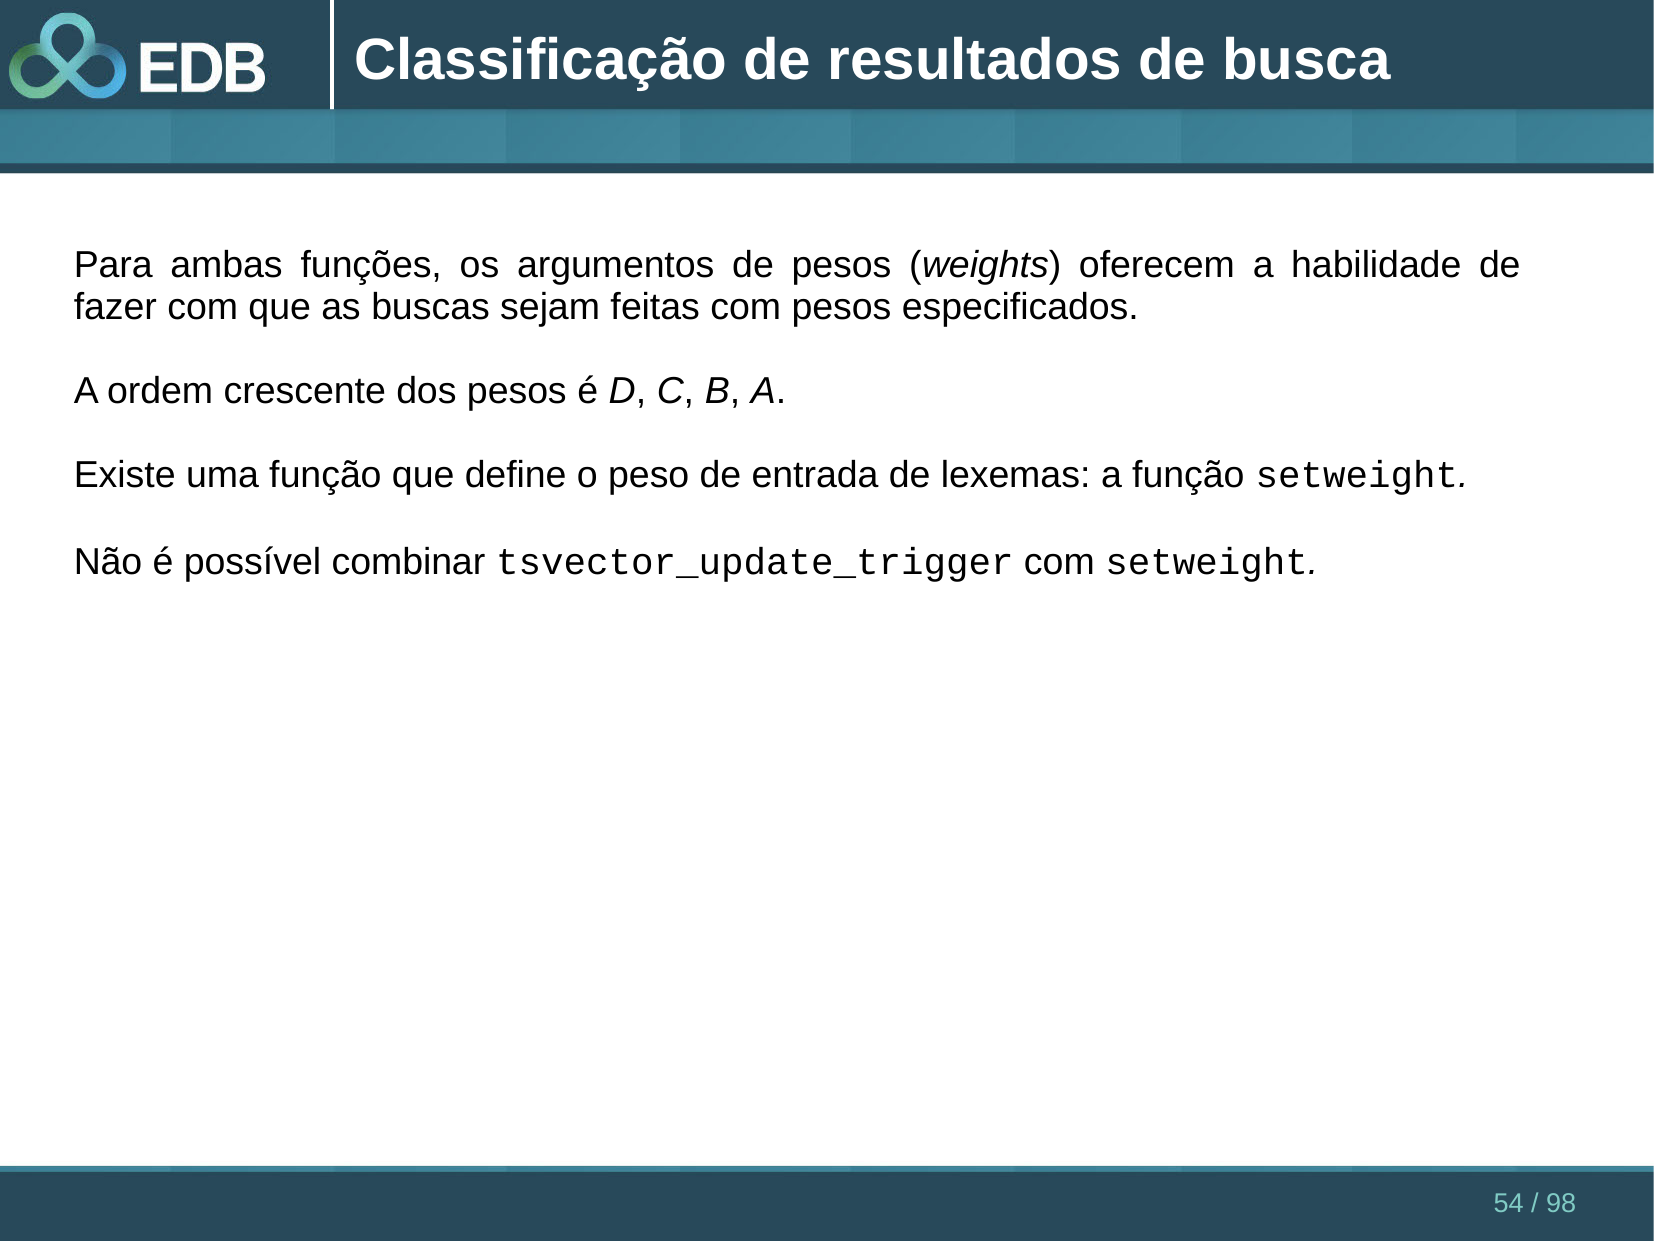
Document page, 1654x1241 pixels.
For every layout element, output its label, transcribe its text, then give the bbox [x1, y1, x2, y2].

title Classificação de resultados de busca [354, 0, 1625, 125]
picture [0, 0, 1654, 1241]
text_box Para ambas funções, os argumentos de pesos (weights) oferecem a habilidade de fazer com que as buscas sejam feitas com pesos especificados. A ordem crescente dos pesos é D, C, B, A. Existe uma função que define o peso de entrada de lexemas: a função setweight. Não é possível combinar tsvector_update_trigger com setweight. [59, 236, 1536, 594]
